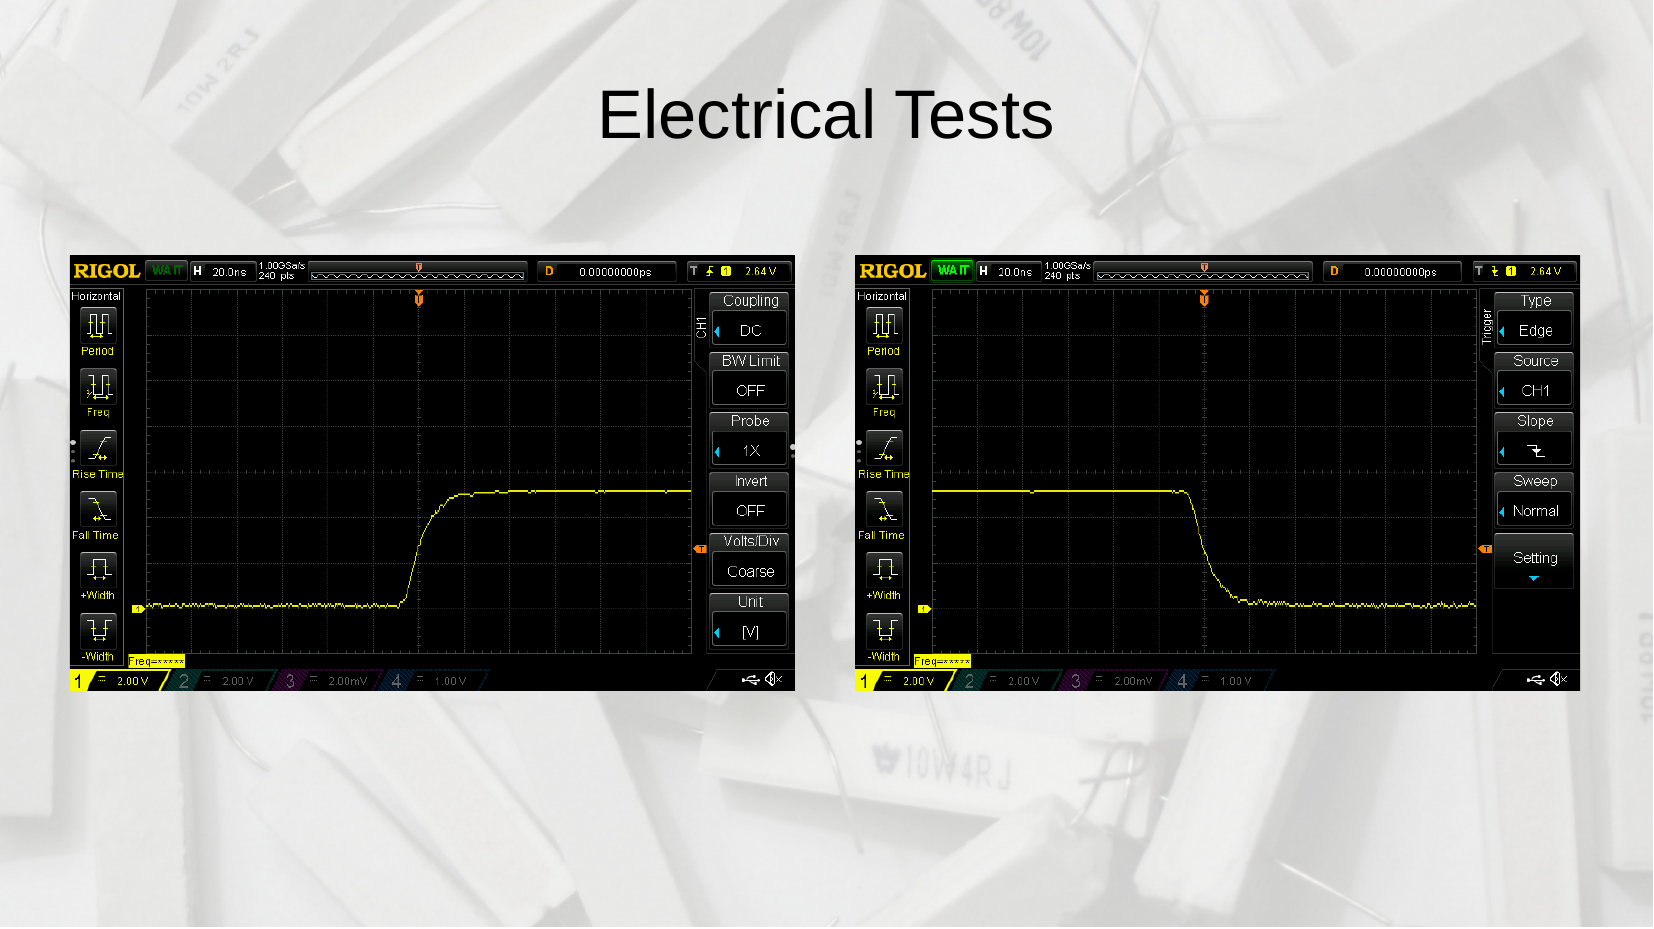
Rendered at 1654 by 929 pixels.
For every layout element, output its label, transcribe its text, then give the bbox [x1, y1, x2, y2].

title Electrical Tests [82, 36, 1571, 192]
picture [0, 0, 1653, 927]
